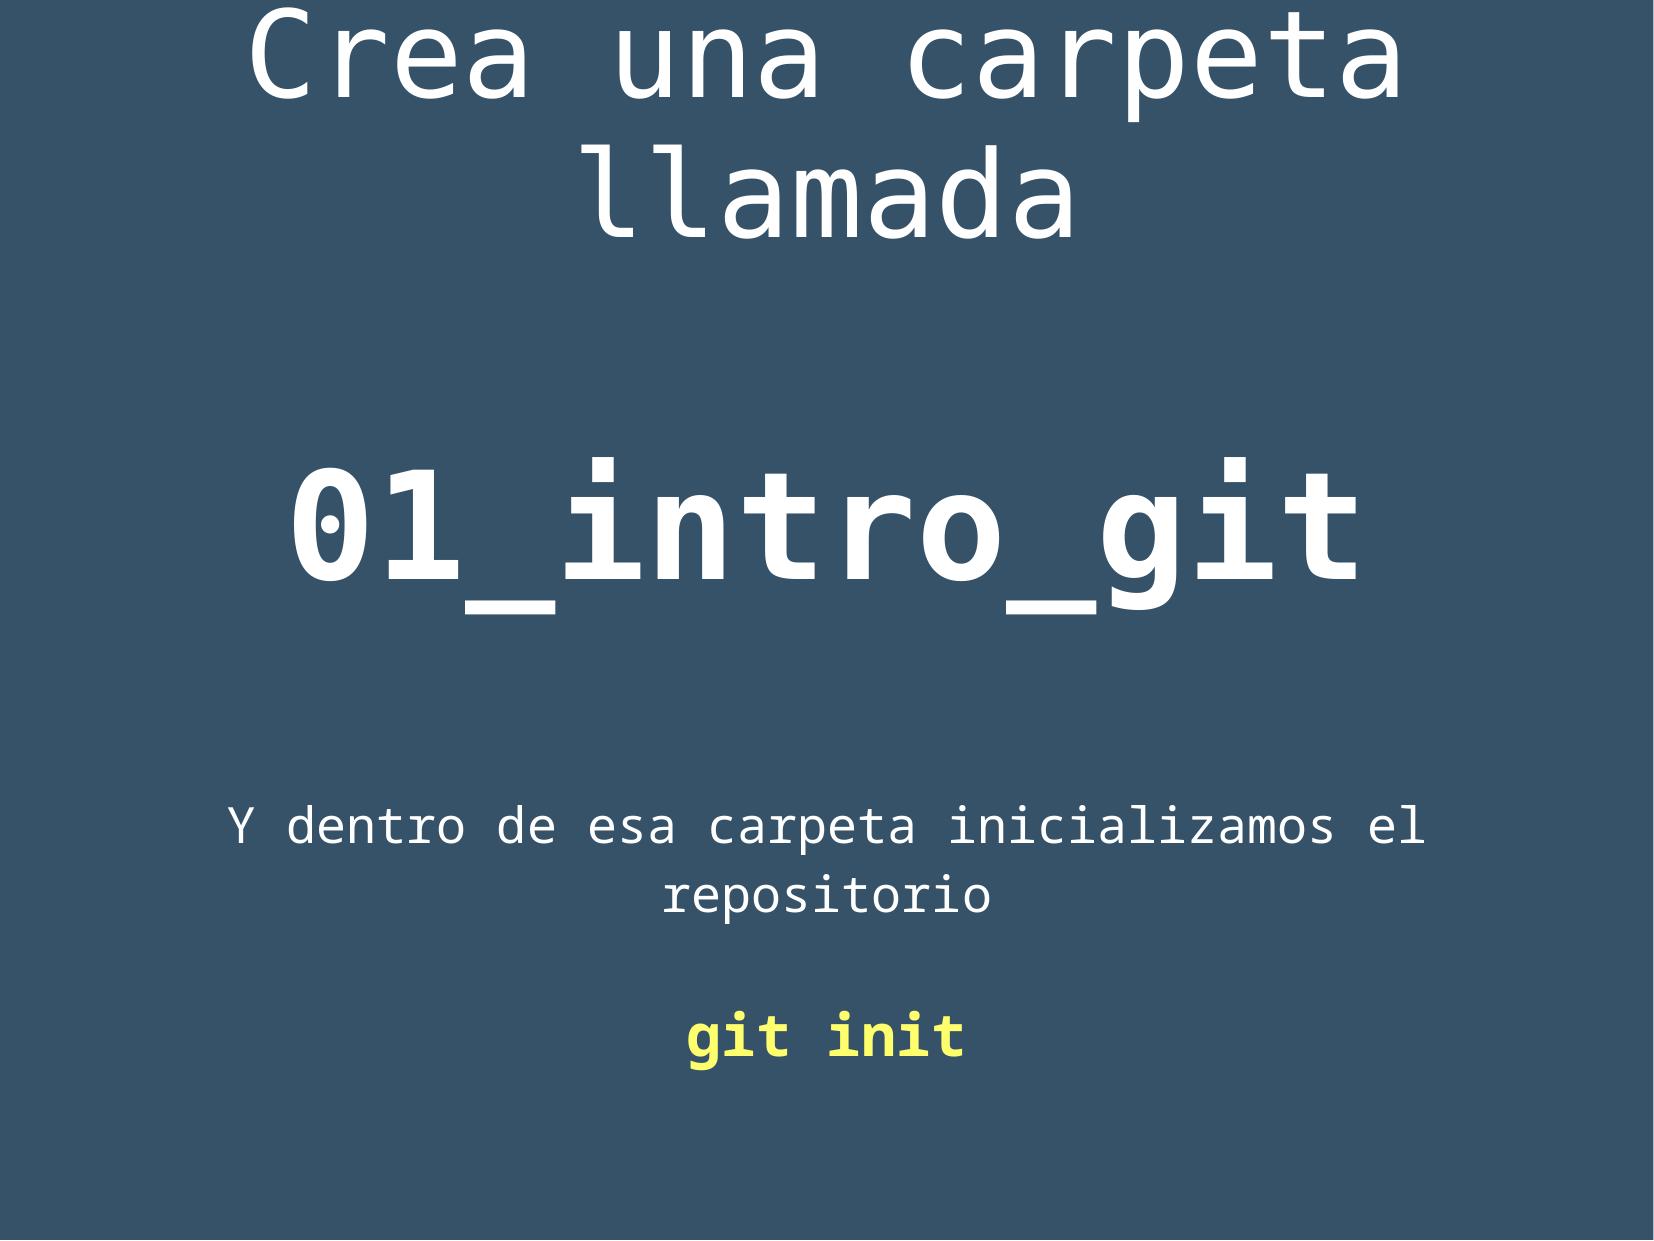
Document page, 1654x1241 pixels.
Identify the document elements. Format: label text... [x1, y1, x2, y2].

subtitle Crea una carpeta llamada 01_intro_git Y dentro de esa carpeta inicializamos el repositorio git init [82, 0, 1571, 1064]
